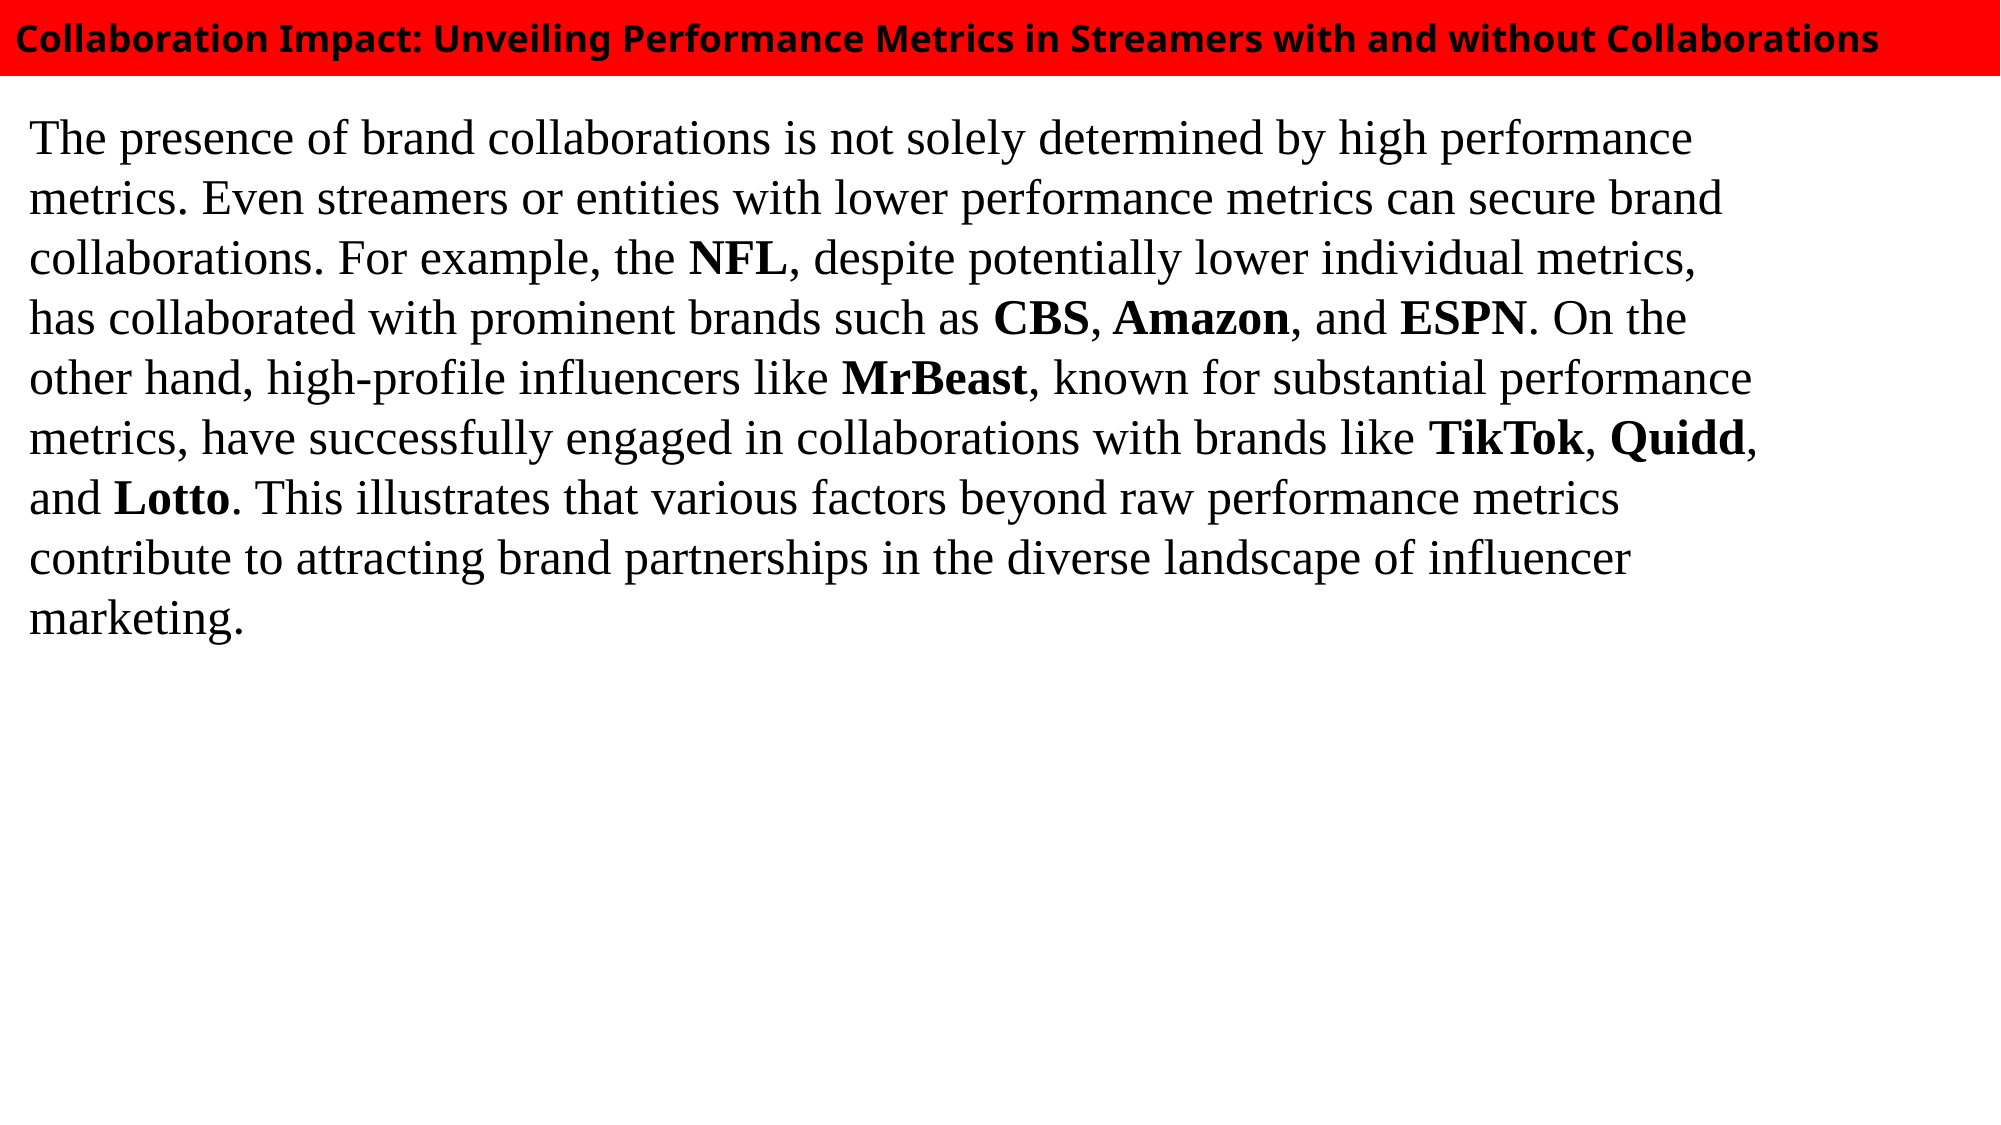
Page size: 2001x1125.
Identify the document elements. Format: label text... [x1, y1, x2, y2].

text_box The presence of brand collaborations is not solely determined by high performance metrics. Even streamers or entities with lower performance metrics can secure brand collaborations. For example, the NFL, despite potentially lower individual metrics, has collaborated with prominent brands such as CBS, Amazon, and ESPN. On the other hand, high-profile influencers like MrBeast, known for substantial performance metrics, have successfully engaged in collaborations with brands like TikTok, Quidd, and Lotto. This illustrates that various factors beyond raw performance metrics contribute to attracting brand partnerships in the diverse landscape of influencer marketing. [14, 97, 1780, 658]
text_box Collaboration Impact: Unveiling Performance Metrics in Streamers with and without Collaborations [0, 0, 2000, 75]
